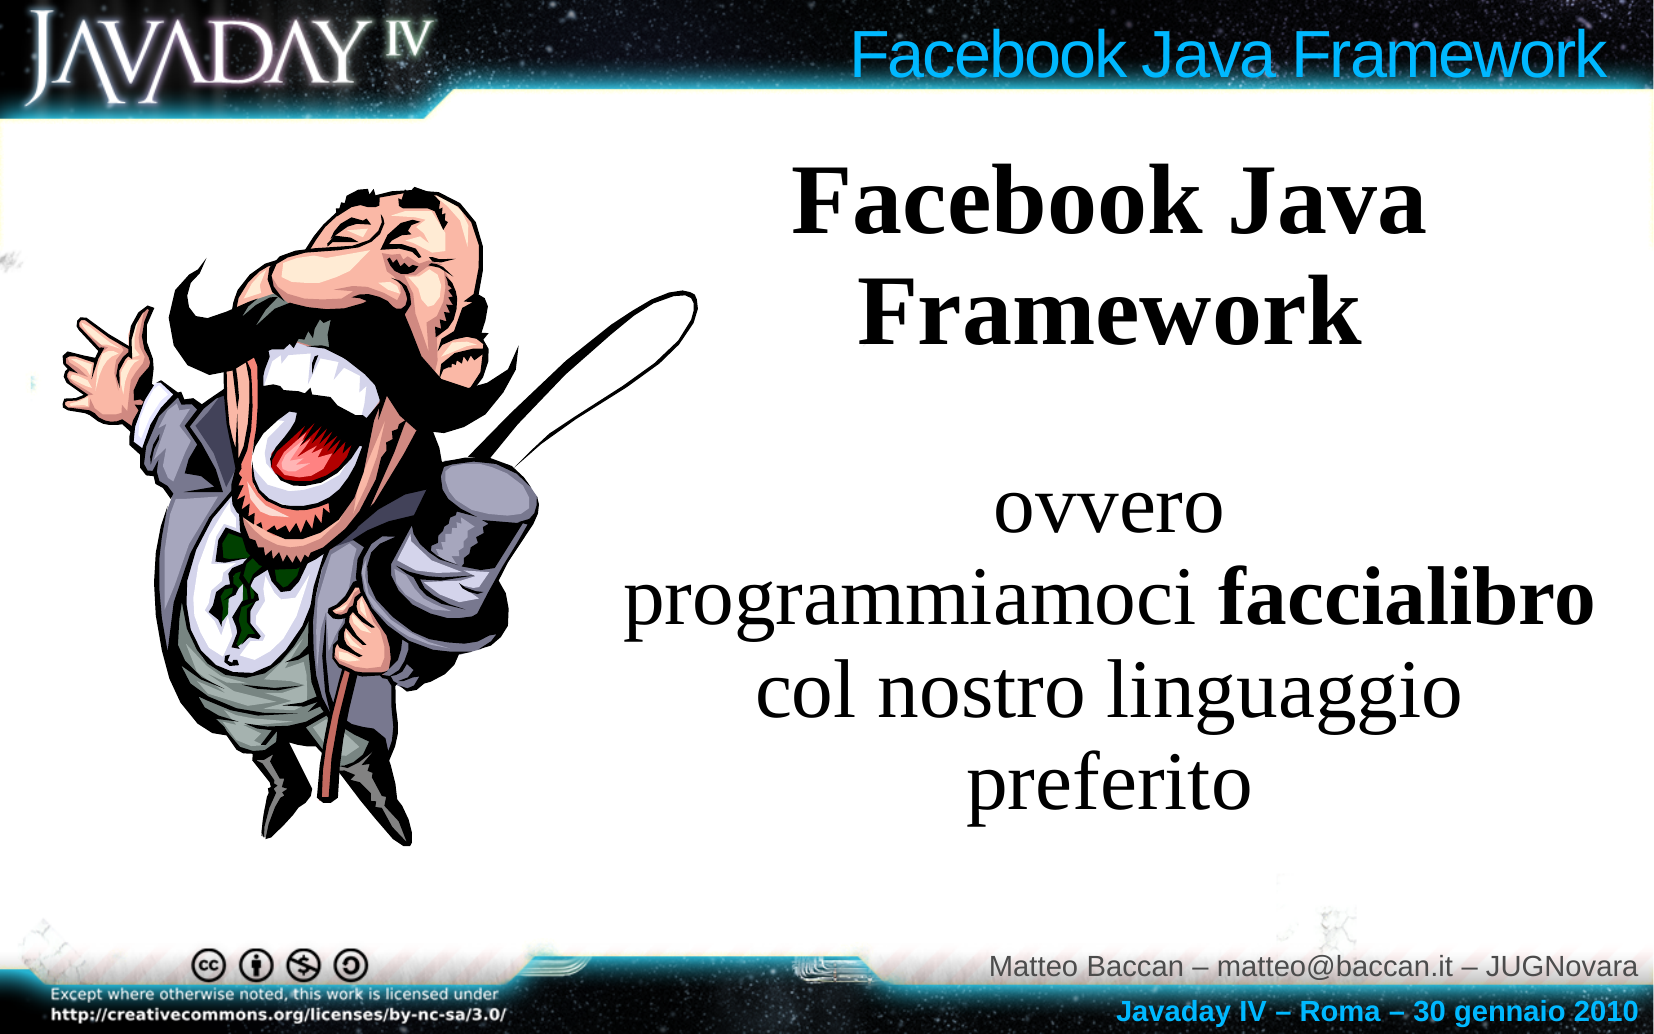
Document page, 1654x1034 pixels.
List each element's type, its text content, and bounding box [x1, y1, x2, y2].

picture [0, 0, 1654, 1034]
text_box Facebook Java Framework ovvero programmiamoci faccialibro col nostro linguaggio preferito [588, 137, 1632, 836]
title Facebook Java Framework [132, 5, 1609, 103]
